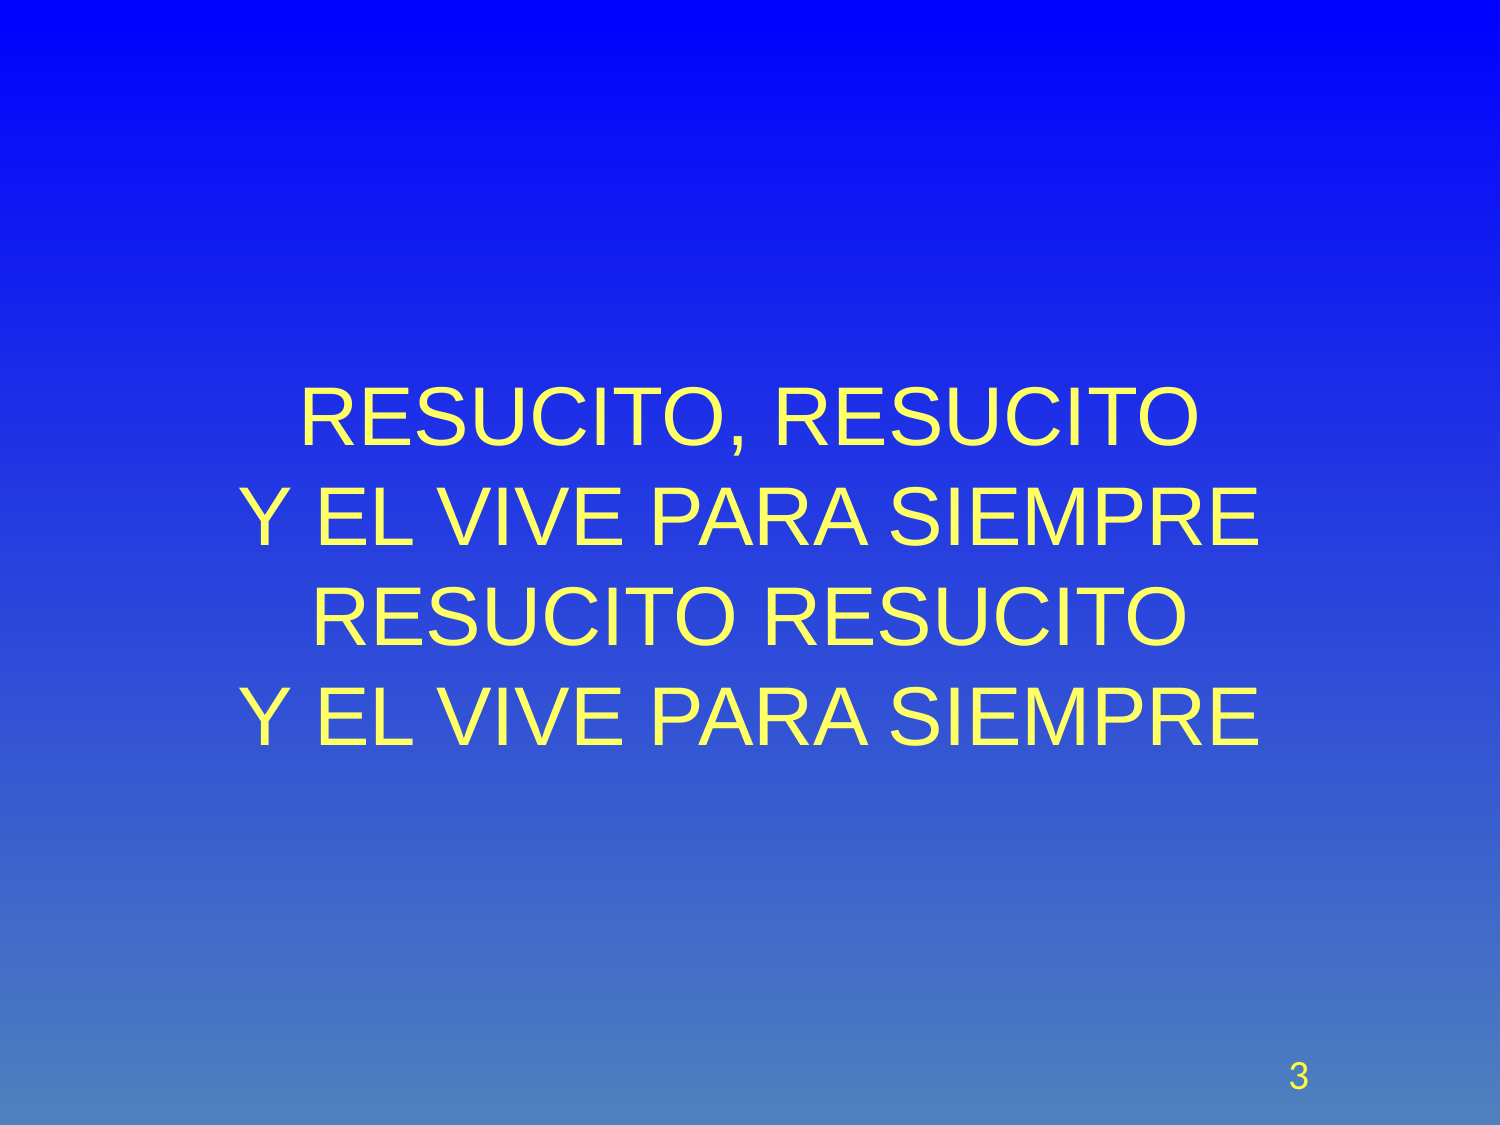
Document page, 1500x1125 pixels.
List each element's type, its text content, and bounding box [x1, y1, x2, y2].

title RESUCITO, RESUCITO Y EL VIVE PARA SIEMPRE RESUCITO RESUCITO Y EL VIVE PARA SIEMPRE [75, 468, 1426, 657]
text_box <número> [974, 1042, 1325, 1103]
